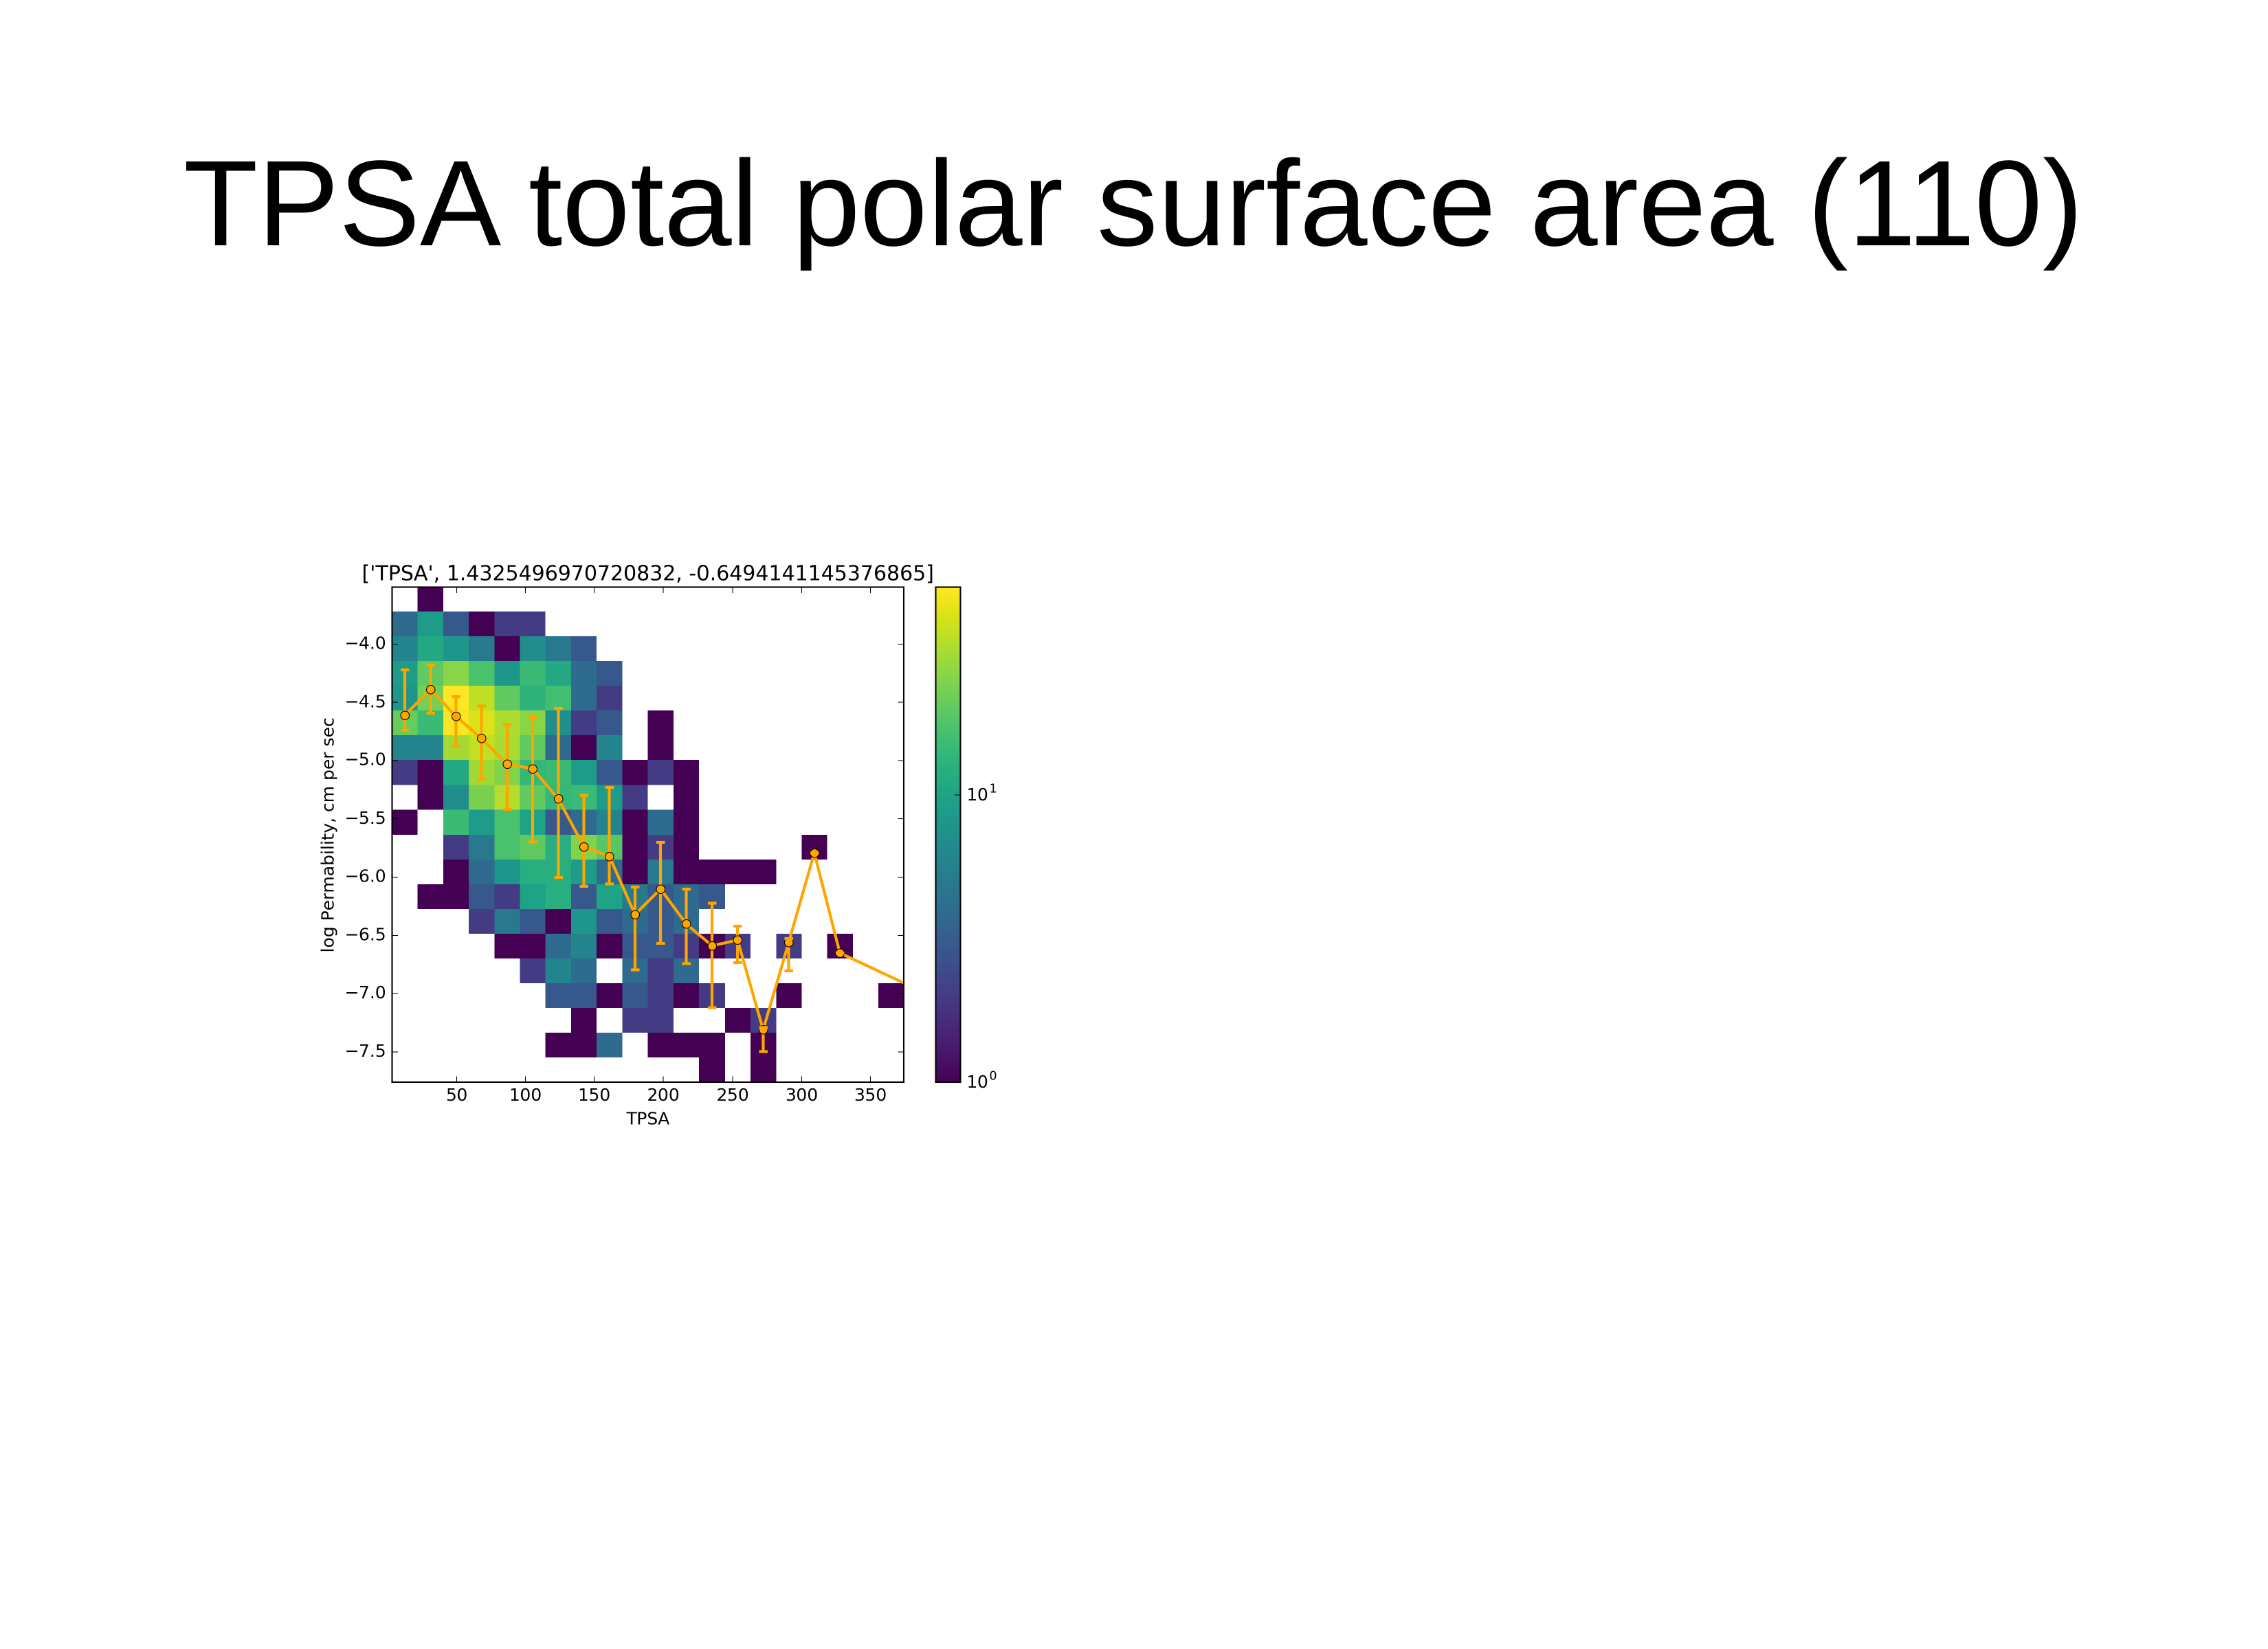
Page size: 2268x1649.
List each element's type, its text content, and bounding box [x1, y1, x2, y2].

picture [289, 525, 1114, 1144]
title TPSA total polar surface area (110) [113, 65, 2155, 341]
